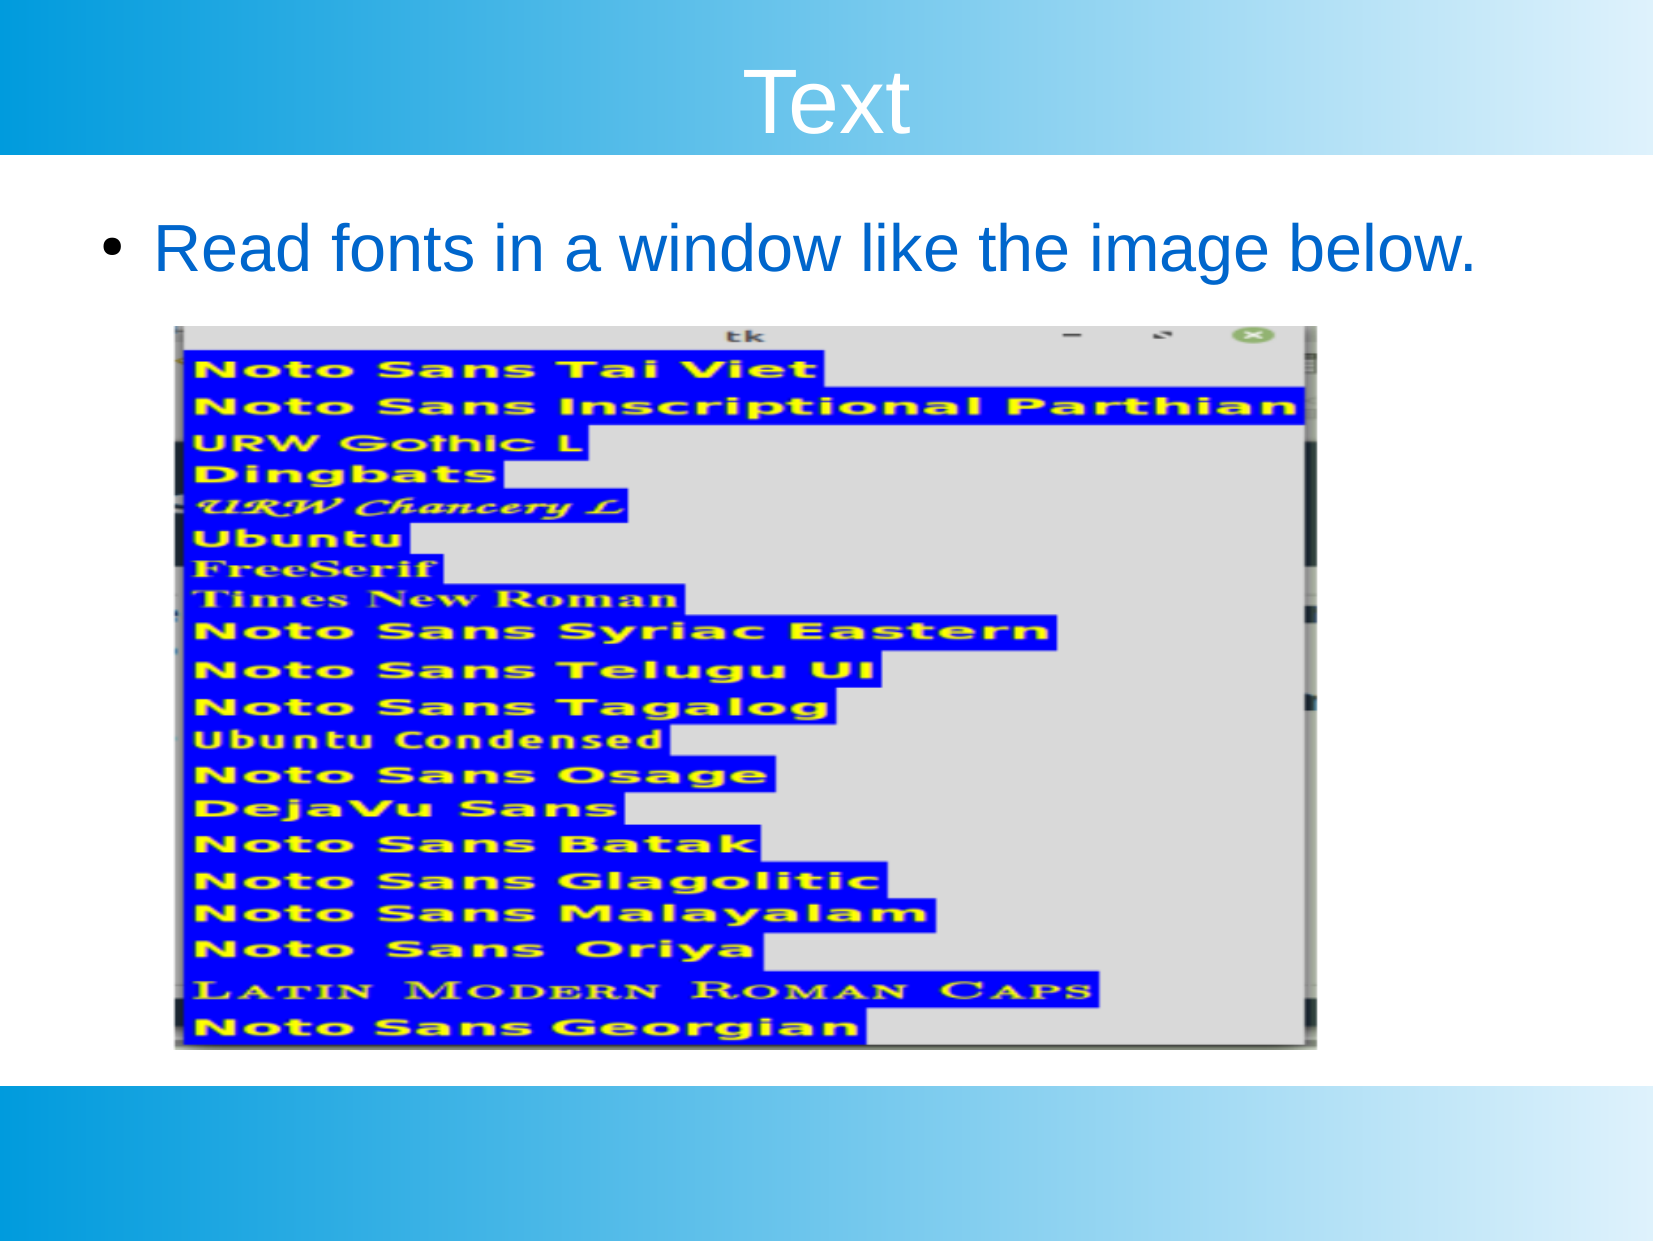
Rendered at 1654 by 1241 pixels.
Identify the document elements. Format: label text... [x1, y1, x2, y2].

picture [172, 326, 1321, 1051]
title Text [82, 49, 1571, 155]
list Read fonts in a window like the image below. [82, 210, 1571, 931]
